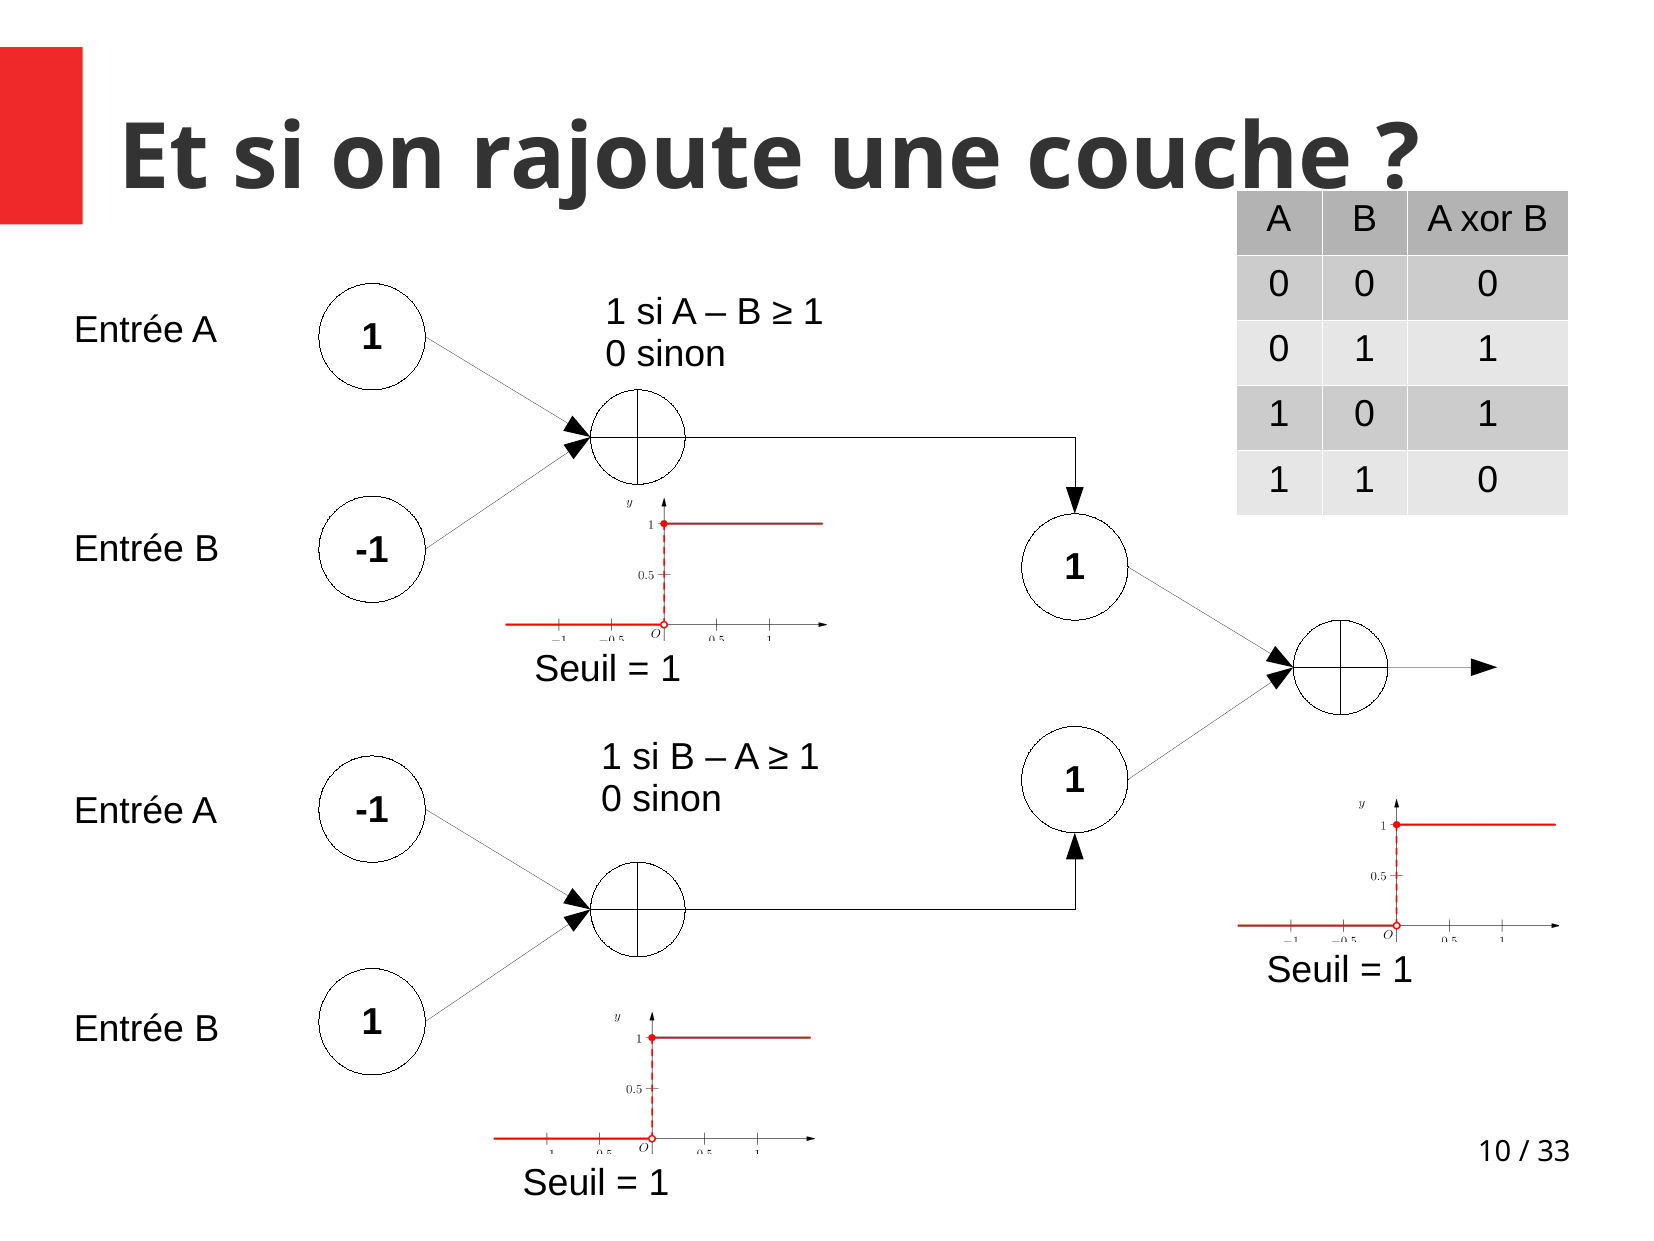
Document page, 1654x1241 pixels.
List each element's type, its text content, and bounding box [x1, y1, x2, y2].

table_header B [1323, 191, 1407, 255]
table_cell 1 [1323, 451, 1407, 515]
table_cell 1 [1408, 386, 1568, 450]
table_header A xor B [1408, 191, 1568, 255]
text_box Entrée A [59, 781, 233, 839]
table_cell 1 [1323, 321, 1407, 385]
text_box Seuil = 1 [1251, 942, 1429, 999]
text_box 1 [1021, 513, 1128, 621]
text_box Entrée B [59, 1000, 235, 1058]
table_header A [1237, 191, 1322, 255]
table_cell 1 [1237, 451, 1322, 515]
text_box -1 [318, 496, 426, 603]
text_box Entrée A [59, 301, 233, 358]
text_box 1 si A – B ≥ 1 0 sinon [590, 283, 853, 383]
title Et si on rajoute une couche ? [118, 45, 1571, 260]
table_cell 0 [1408, 451, 1568, 515]
table_cell 0 [1408, 256, 1568, 320]
table_cell 0 [1237, 256, 1322, 320]
text_box -1 [318, 755, 426, 863]
picture [493, 1012, 815, 1154]
text_box 1 [1021, 726, 1128, 833]
picture [505, 498, 827, 641]
text_box 1 [318, 968, 426, 1075]
text_box Seuil = 1 [507, 1154, 685, 1211]
table_cell 1 [1237, 386, 1322, 450]
table_cell 0 [1323, 256, 1407, 320]
table_cell 1 [1408, 321, 1568, 385]
text_box Seuil = 1 [519, 641, 697, 697]
picture [1237, 799, 1560, 942]
text_box 1 [318, 283, 426, 390]
table_cell 0 [1237, 321, 1322, 385]
text_box Entrée B [59, 519, 235, 577]
text_box 1 si B – A ≥ 1 0 sinon [586, 727, 853, 827]
table_cell 0 [1323, 386, 1407, 450]
